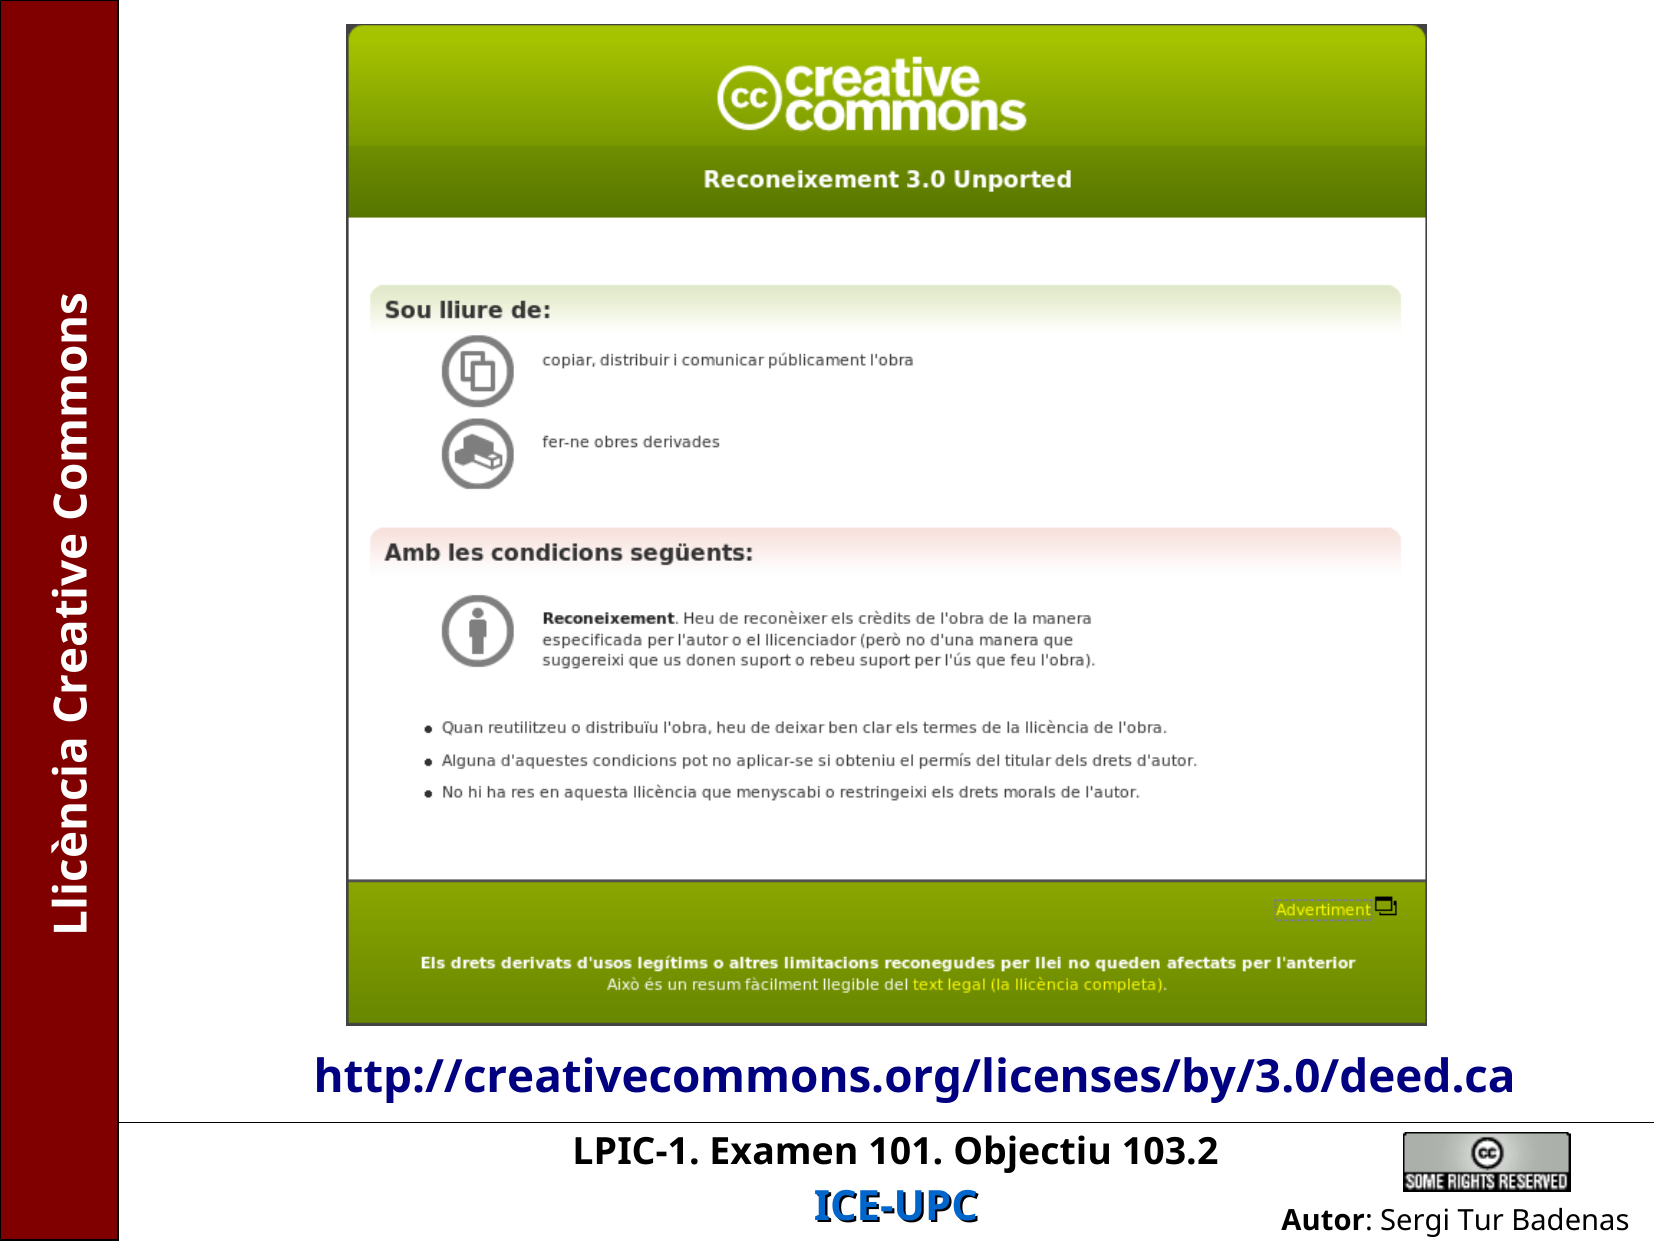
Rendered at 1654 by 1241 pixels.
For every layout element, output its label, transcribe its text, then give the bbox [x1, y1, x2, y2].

picture [1403, 1132, 1571, 1192]
text_box http://creativecommons.org/licenses/by/3.0/deed.ca [298, 1036, 1583, 1111]
picture [346, 24, 1427, 1026]
